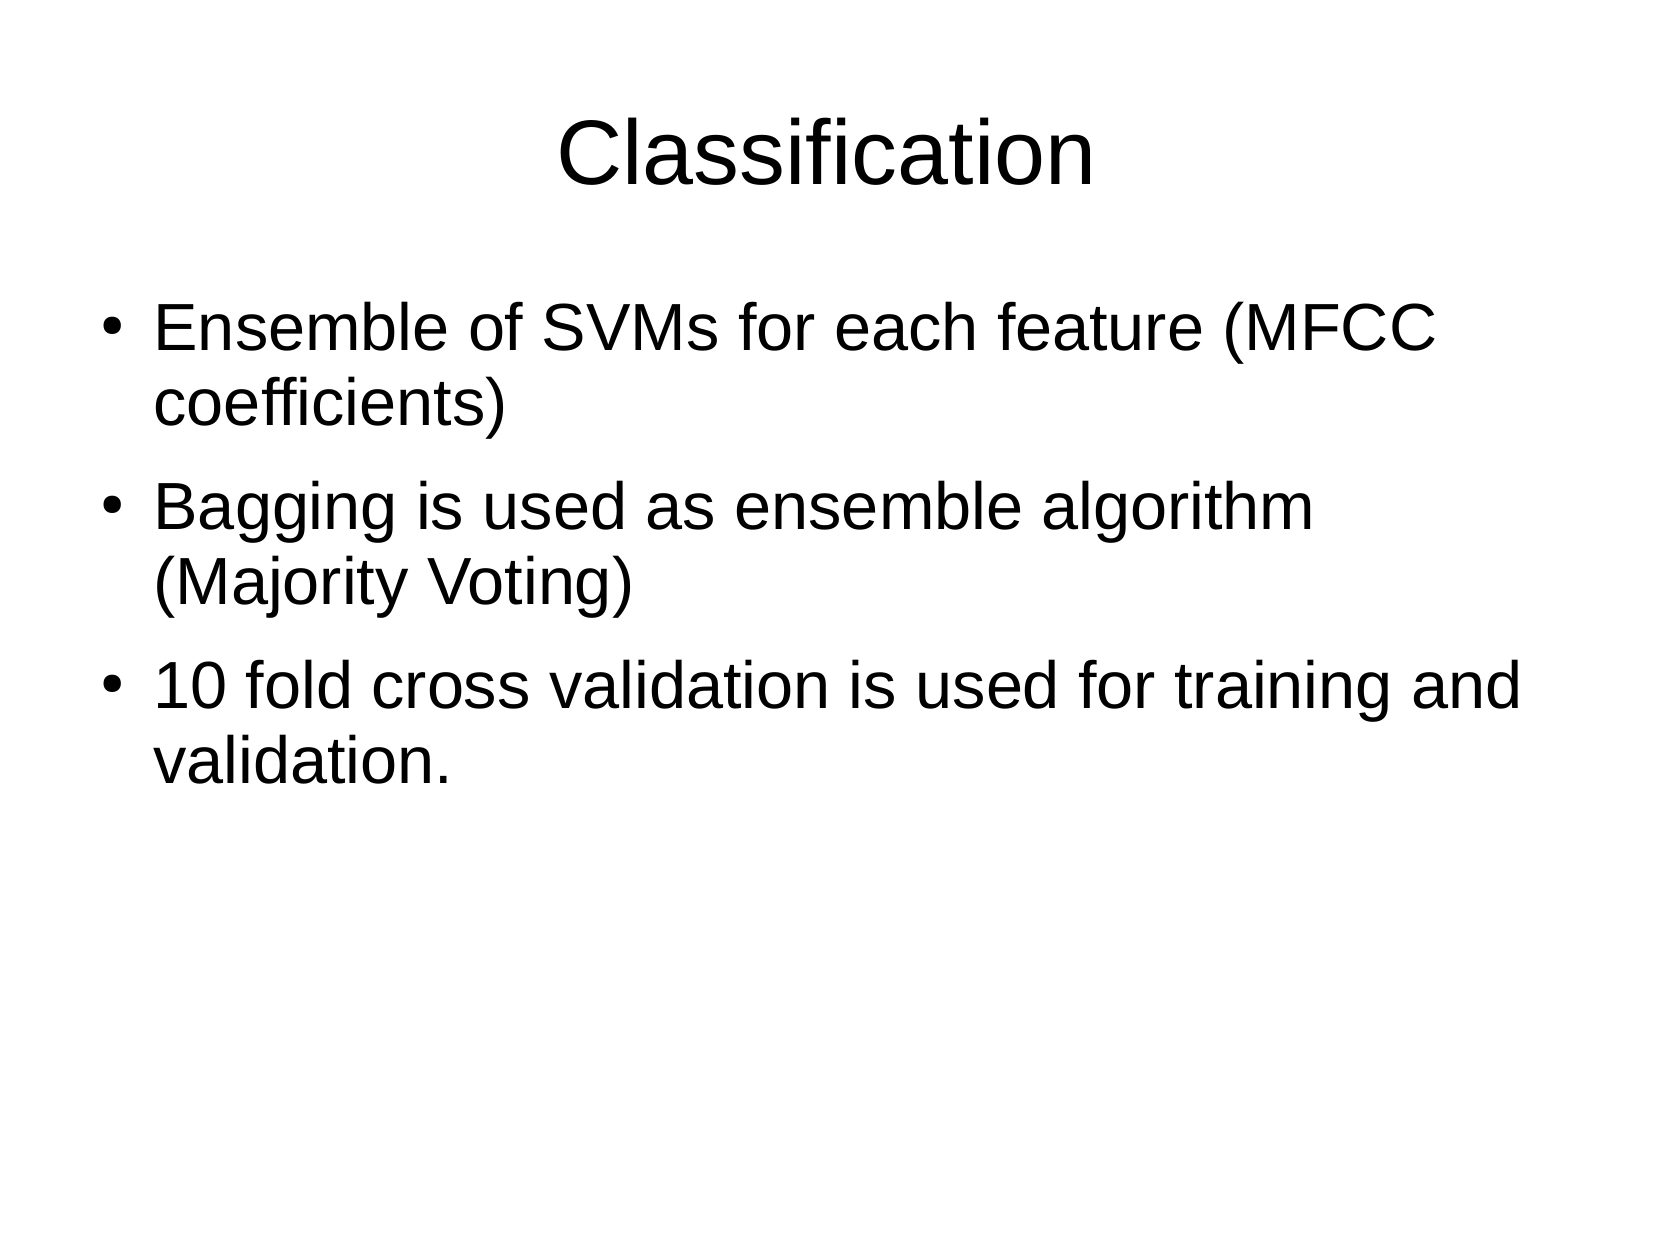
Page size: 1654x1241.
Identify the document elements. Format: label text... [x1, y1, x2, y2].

list Ensemble of SVMs for each feature (MFCC coefficients) Bagging is used as ensemble algorithm (Majority Voting) 10 fold cross validation is used for training and validation. [82, 290, 1571, 1010]
title Classification [82, 49, 1571, 257]
